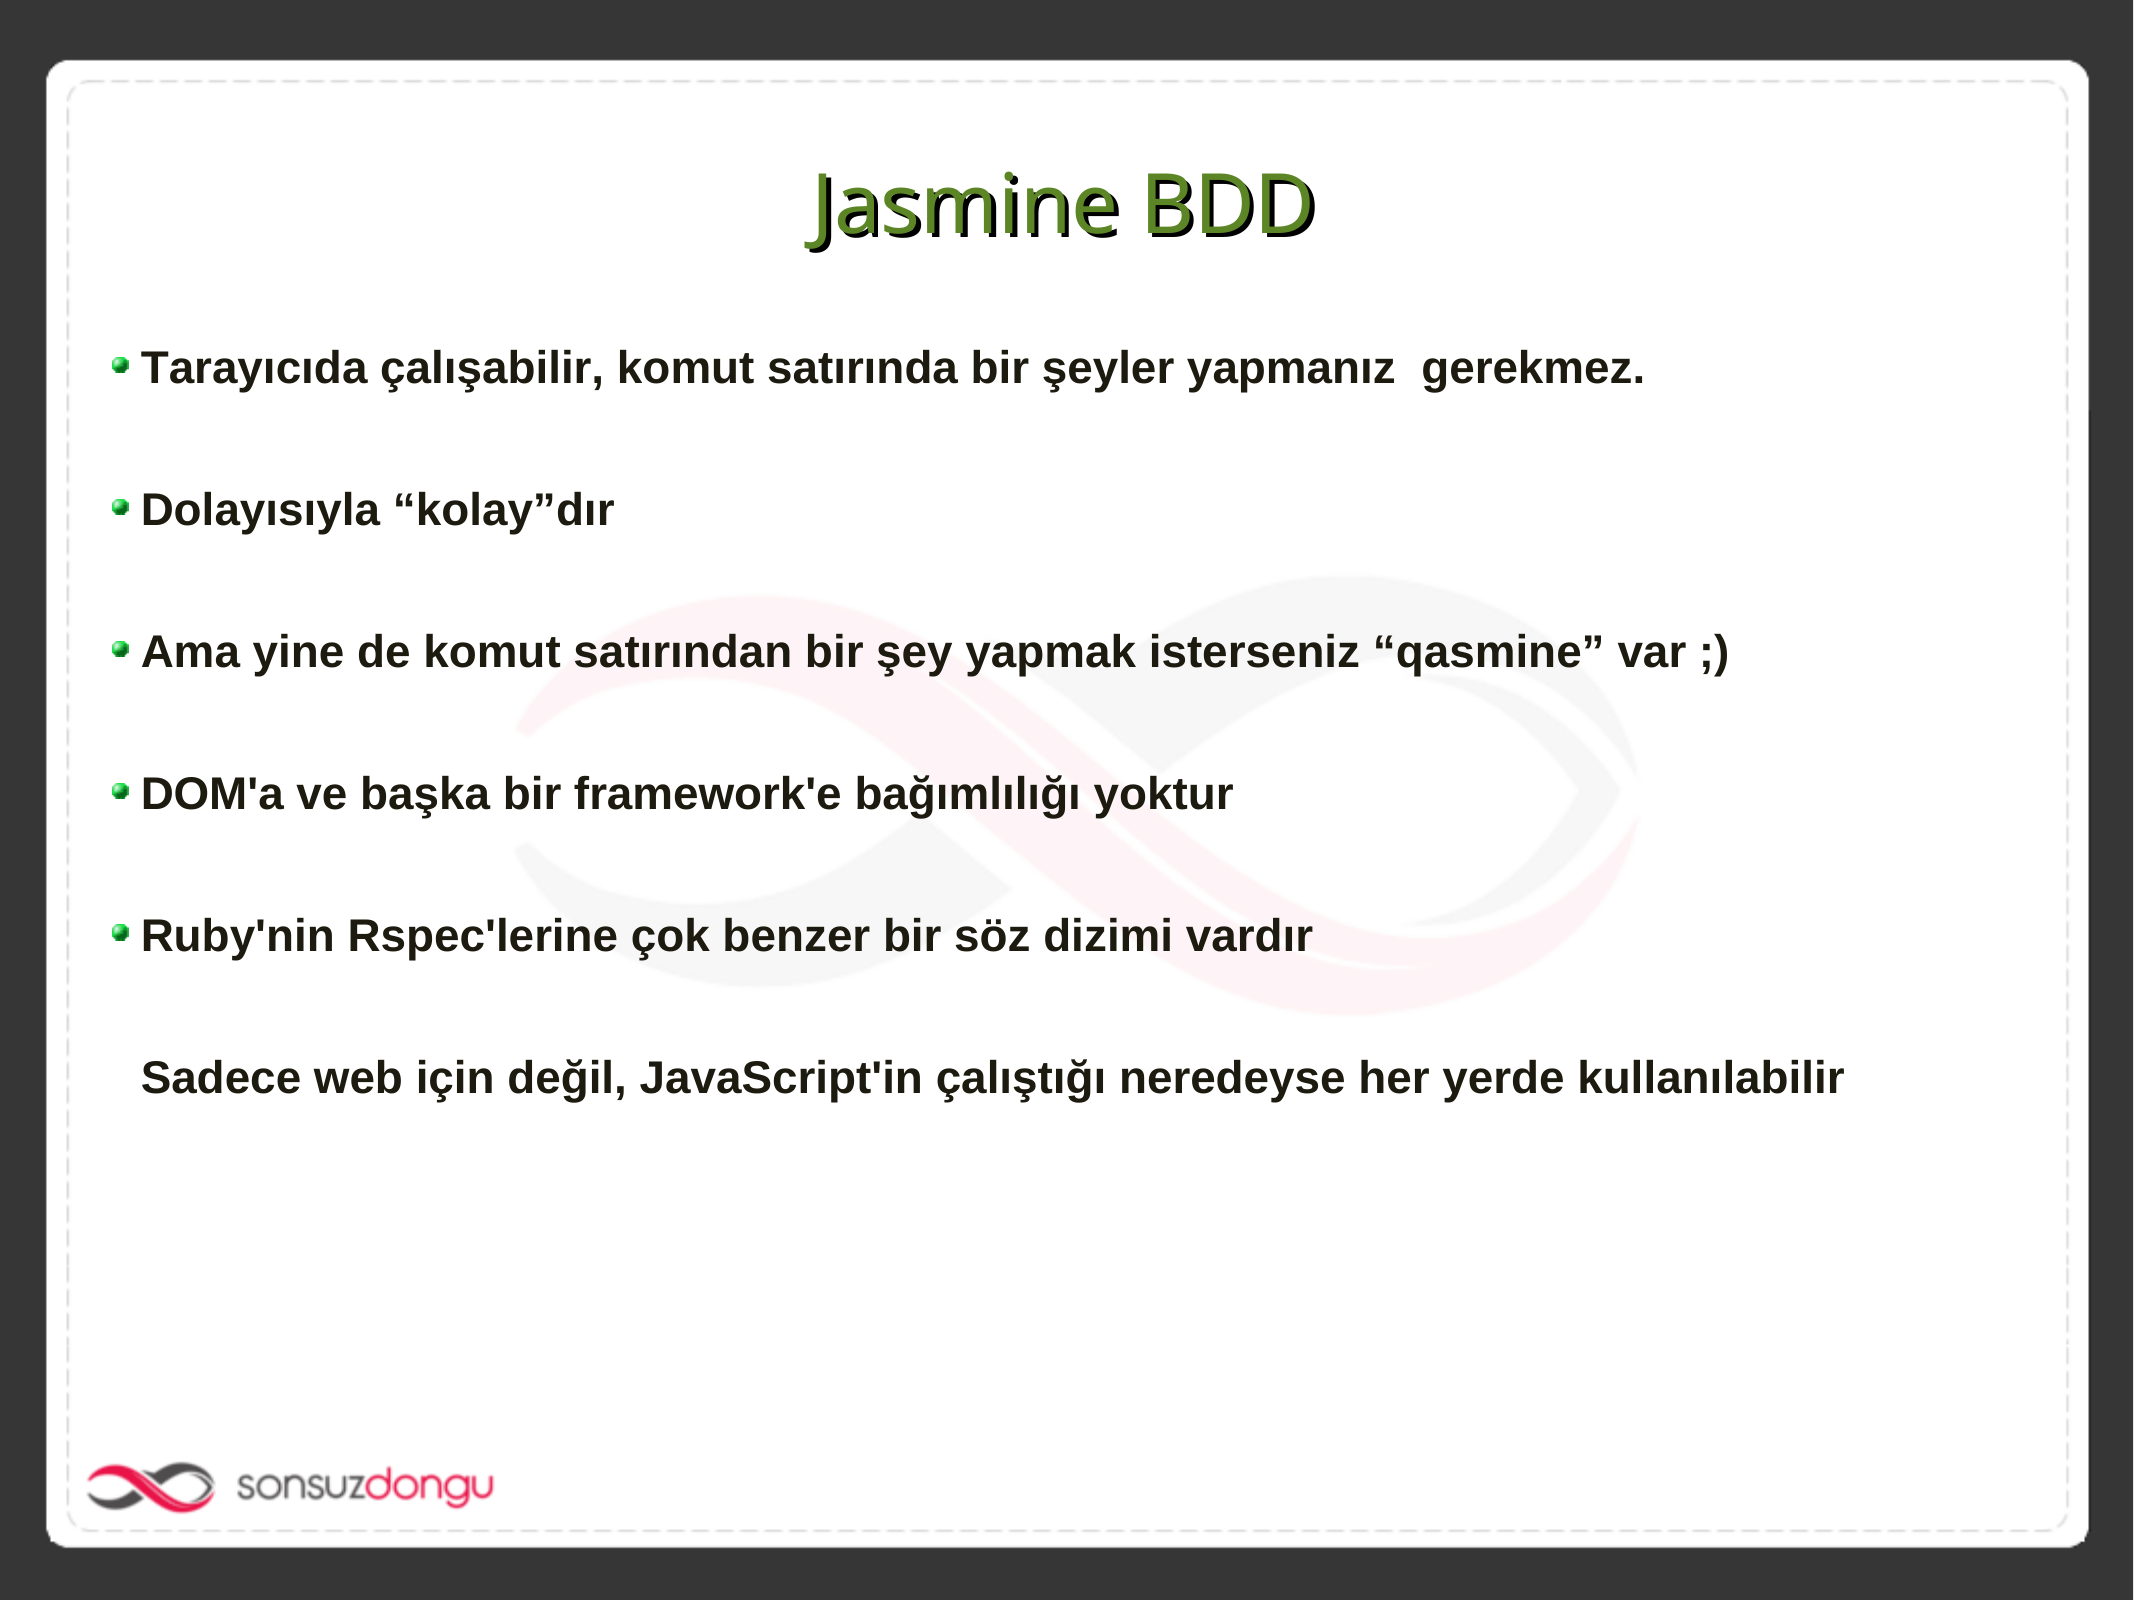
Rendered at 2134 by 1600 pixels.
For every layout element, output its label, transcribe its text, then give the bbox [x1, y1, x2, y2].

text_box Tarayıcıda çalışabilir, komut satırında bir şeyler yapmanız gerekmez. Dolayısıyla “kolay”dır Ama yine de komut satırından bir şey yapmak isterseniz “qasmine” var ;) DOM'a ve başka bir framework'e bağımlılığı yoktur Ruby'nin Rspec'lerine çok benzer bir söz dizimi vardır Sadece web için değil, JavaScript'in çalıştığı neredeyse her yerde kullanılabilir [112, 337, 1846, 1103]
text_box Jasmine BDD [811, 150, 1317, 251]
picture [0, 0, 2134, 1600]
